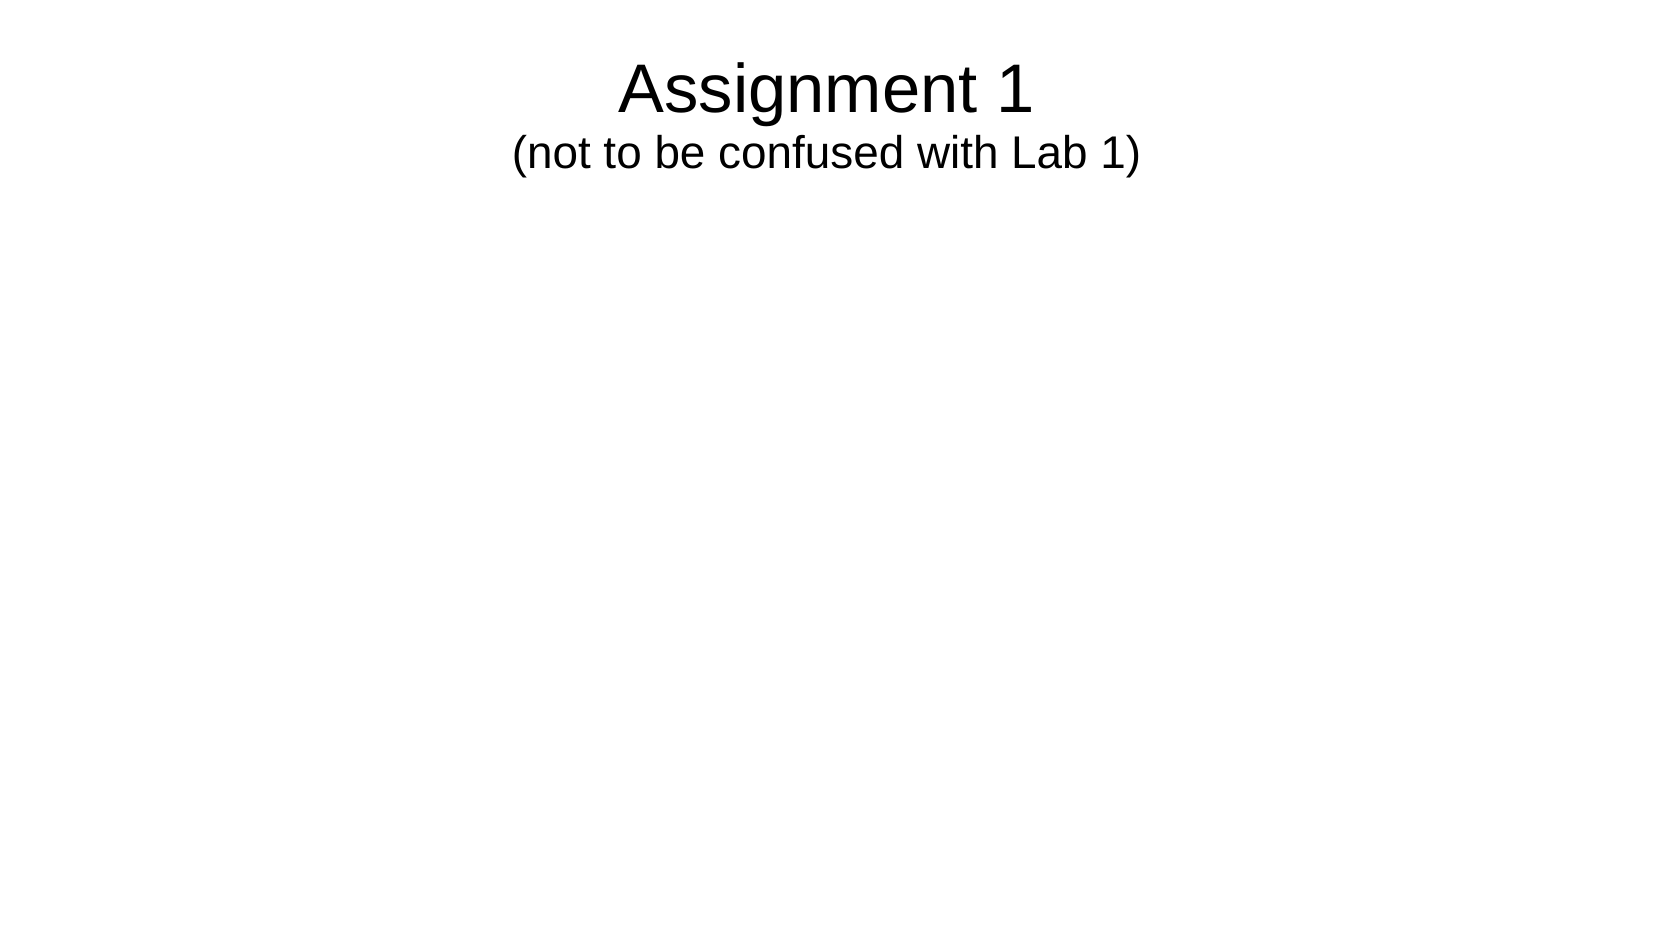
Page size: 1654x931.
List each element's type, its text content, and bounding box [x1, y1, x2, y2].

title Assignment 1 (not to be confused with Lab 1) [82, 37, 1571, 193]
